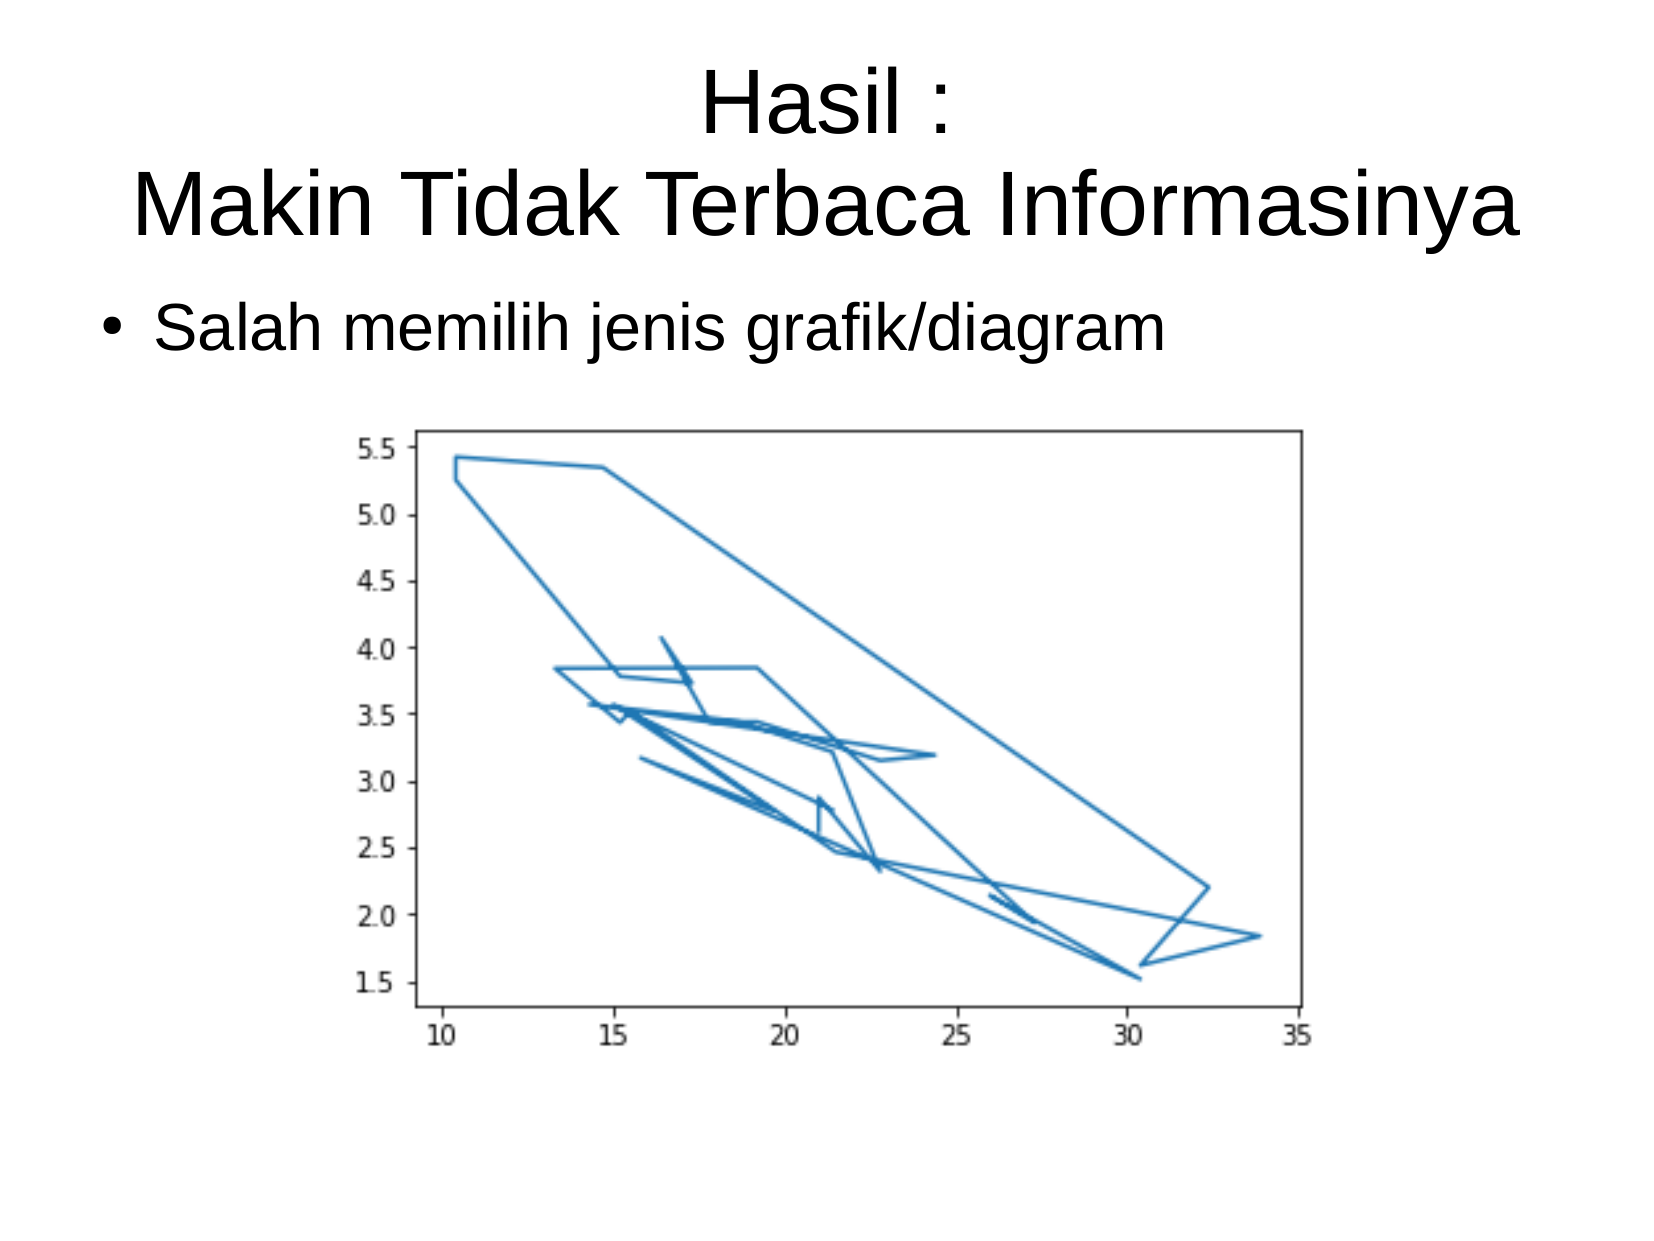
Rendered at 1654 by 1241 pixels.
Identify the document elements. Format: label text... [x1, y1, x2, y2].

list Salah memilih jenis grafik/diagram [82, 290, 1571, 1010]
picture [326, 399, 1362, 1091]
title Hasil : Makin Tidak Terbaca Informasinya [82, 49, 1571, 257]
